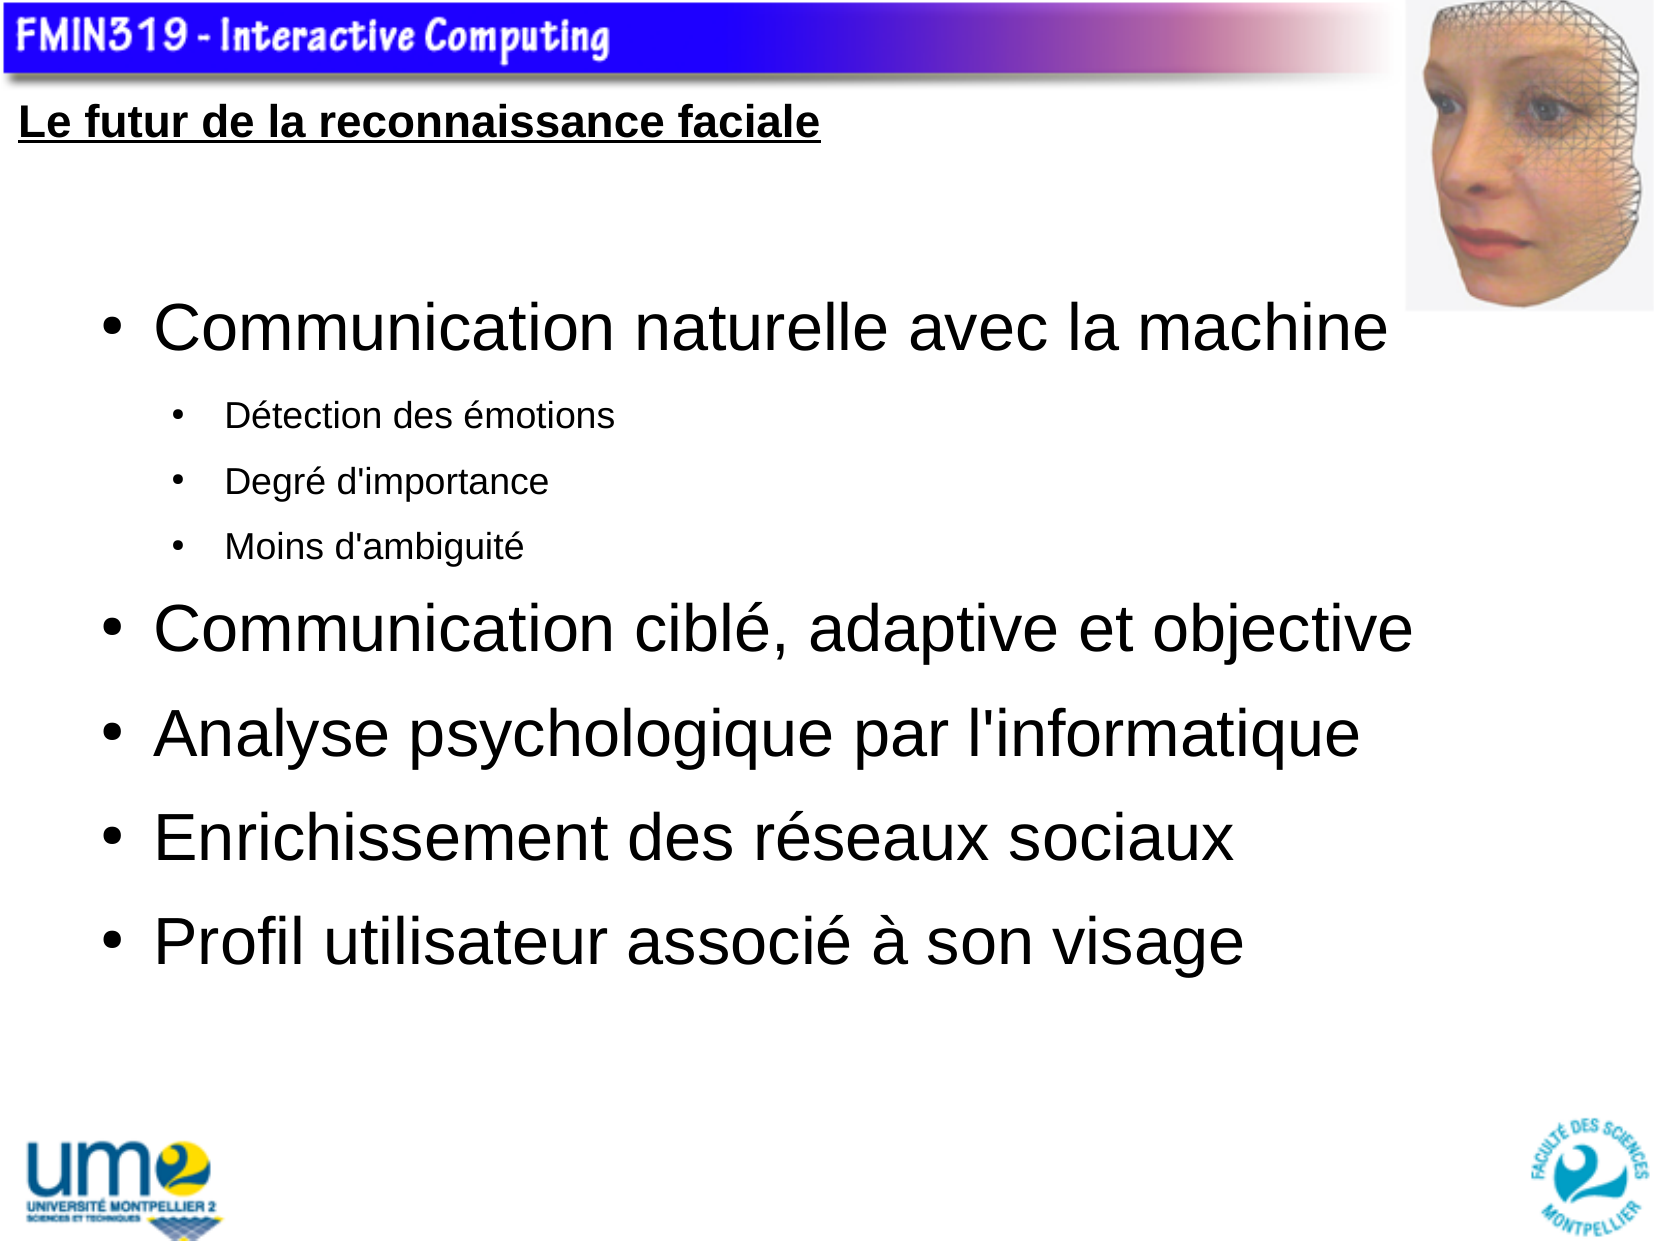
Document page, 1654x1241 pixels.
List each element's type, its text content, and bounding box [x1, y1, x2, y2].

picture [0, 0, 1654, 1241]
text_box Le futur de la reconnaissance faciale [3, 88, 1654, 324]
list Communication naturelle avec la machine Détection des émotions Degré d'importance Moins d'ambiguité Communication ciblé, adaptive et objective Analyse psychologique par l'informatique Enrichissement des réseaux sociaux Profil utilisateur associé à son visage [82, 324, 1571, 1094]
